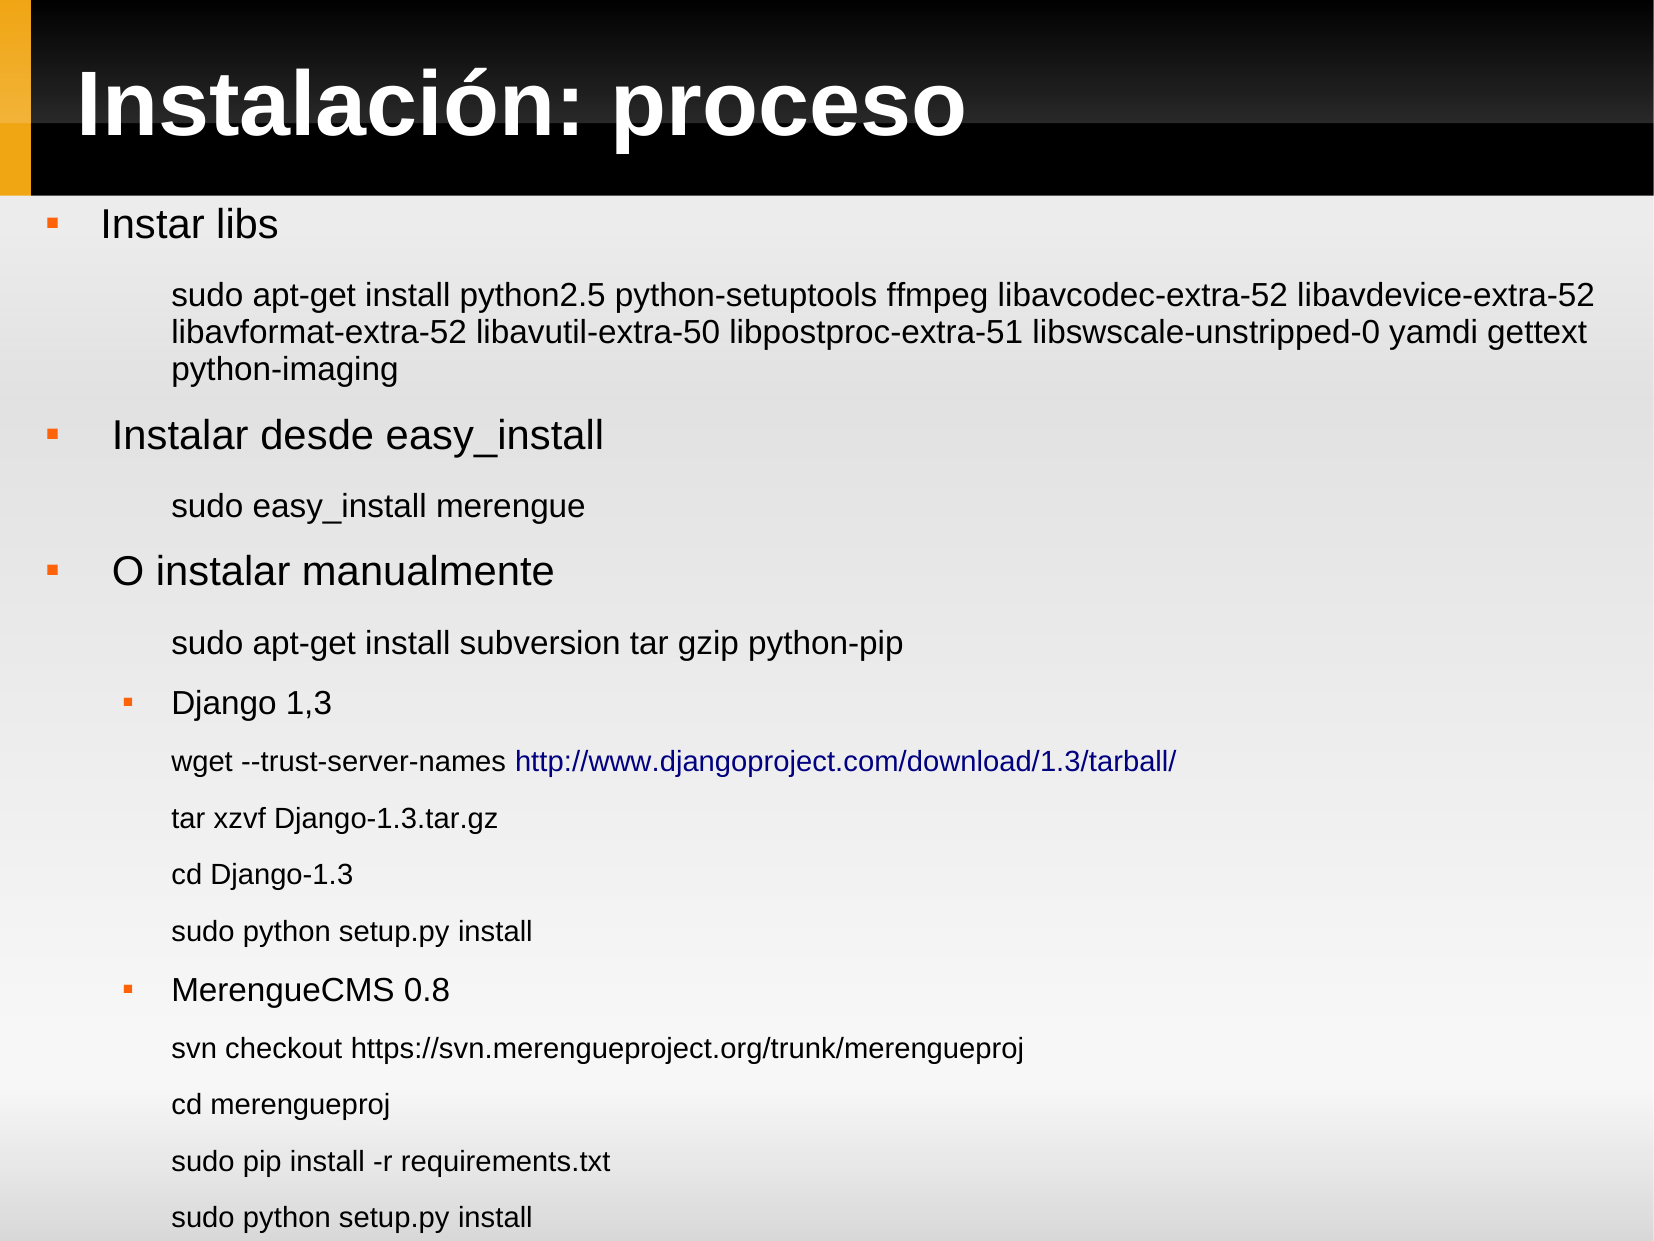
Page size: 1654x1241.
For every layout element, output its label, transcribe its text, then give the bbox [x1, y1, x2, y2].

picture [0, 0, 1654, 1241]
title Instalación: proceso [76, 0, 1565, 200]
list Instar libs sudo apt-get install python2.5 python-setuptools ffmpeg libavcodec-extra-52 libavdevice-extra-52 libavformat-extra-52 libavutil-extra-50 libpostproc-extra-51 libswscale-unstripped-0 yamdi gettext python-imaging Instalar desde easy_install sudo easy_install merengue O instalar manualmente sudo apt-get install subversion tar gzip python-pip Django 1,3 wget --trust-server-names http://www.djangoproject.com/download/1.3/tarball/ tar xzvf Django-1.3.tar.gz cd Django-1.3 sudo python setup.py install MerengueCMS 0.8 svn checkout https://svn.merengueproject.org/trunk/merengueproj cd merengueproj sudo pip install -r requirements.txt sudo python setup.py install [29, 200, 1625, 1234]
